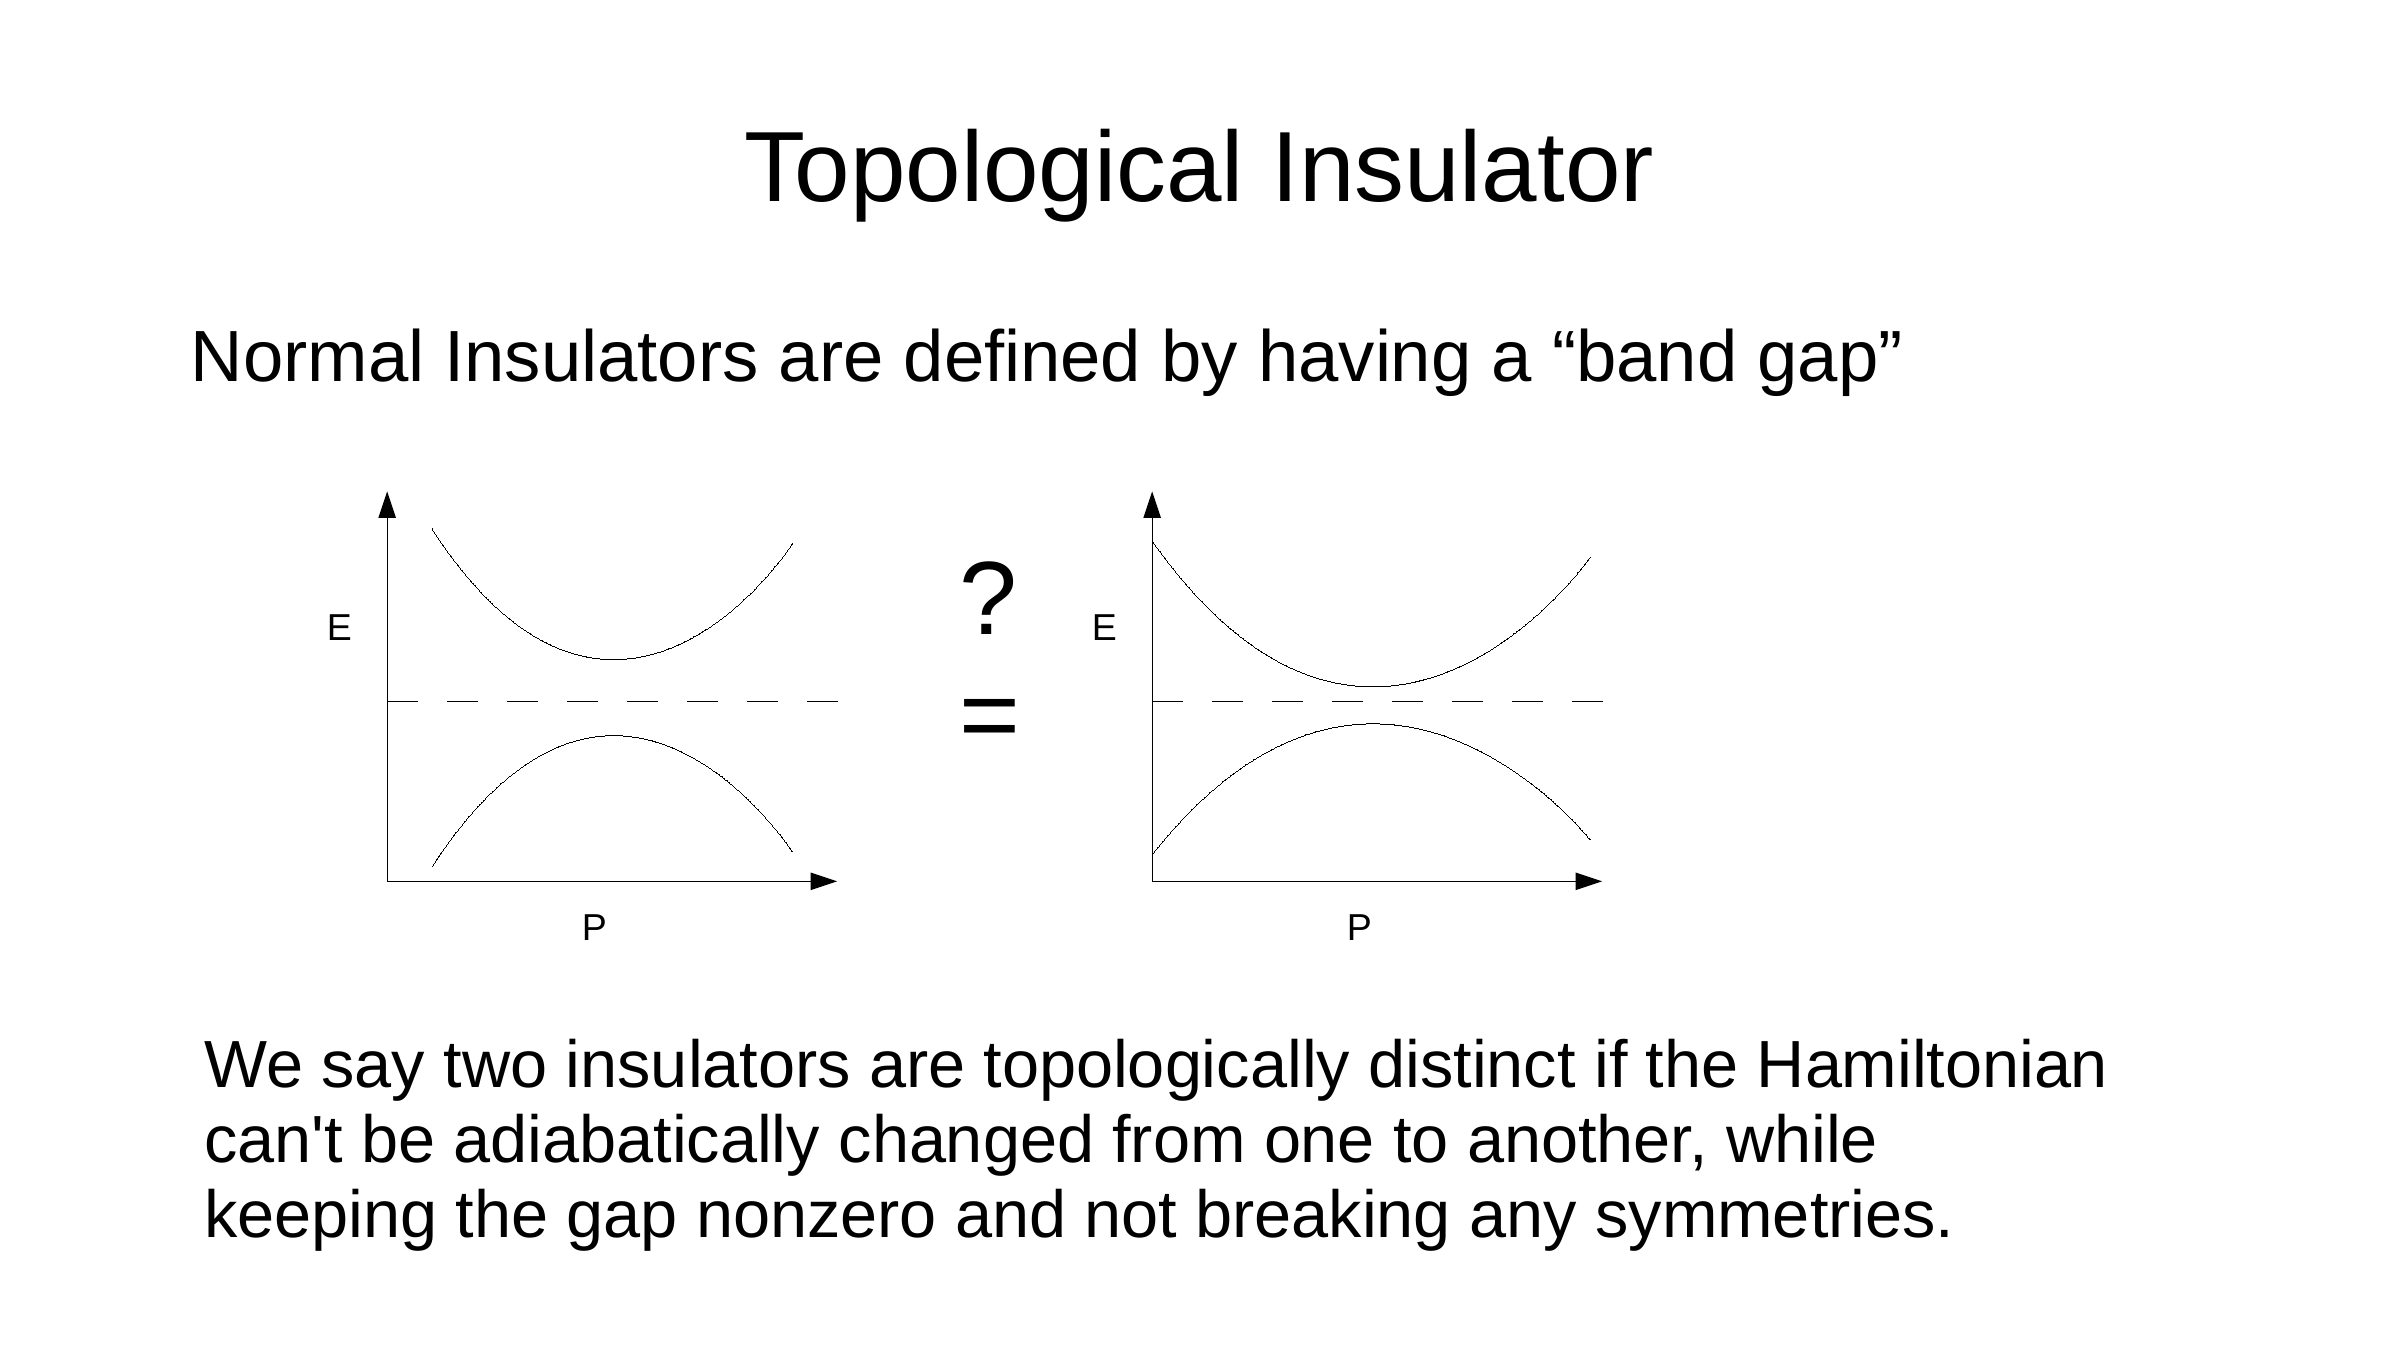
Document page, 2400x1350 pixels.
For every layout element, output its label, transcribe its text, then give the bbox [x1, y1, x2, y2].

text_box E [312, 599, 388, 657]
text_box We say two insulators are topologically distinct if the Hamiltonian can't be adiabatically changed from one to another, while keeping the gap nonzero and not breaking any symmetries. [189, 1020, 2131, 1334]
text_box P [567, 899, 778, 957]
text_box ? = [945, 532, 1087, 781]
title Topological Insulator [120, 53, 2280, 280]
list Normal Insulators are defined by having a “band gap” [120, 315, 2280, 1207]
text_box E [1087, 599, 1153, 657]
text_box P [1332, 899, 1543, 957]
